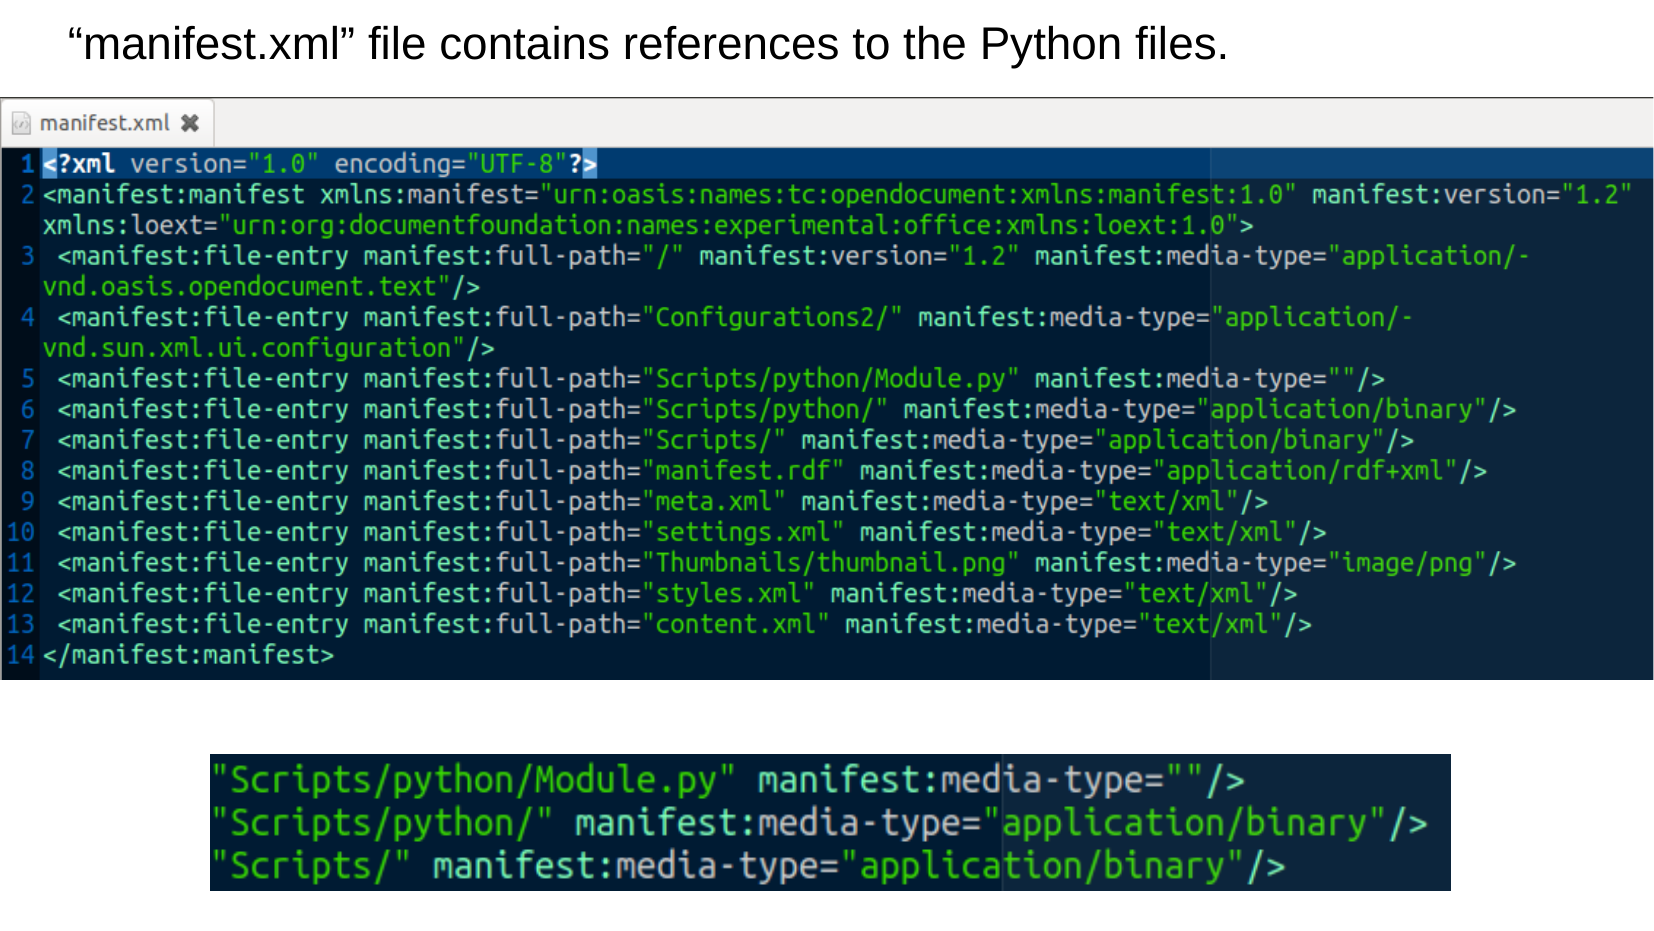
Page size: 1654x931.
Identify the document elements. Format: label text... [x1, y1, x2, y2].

subtitle “manifest.xml” file contains references to the Python files. [67, 17, 1557, 82]
picture [0, 97, 1654, 680]
picture [210, 754, 1451, 891]
